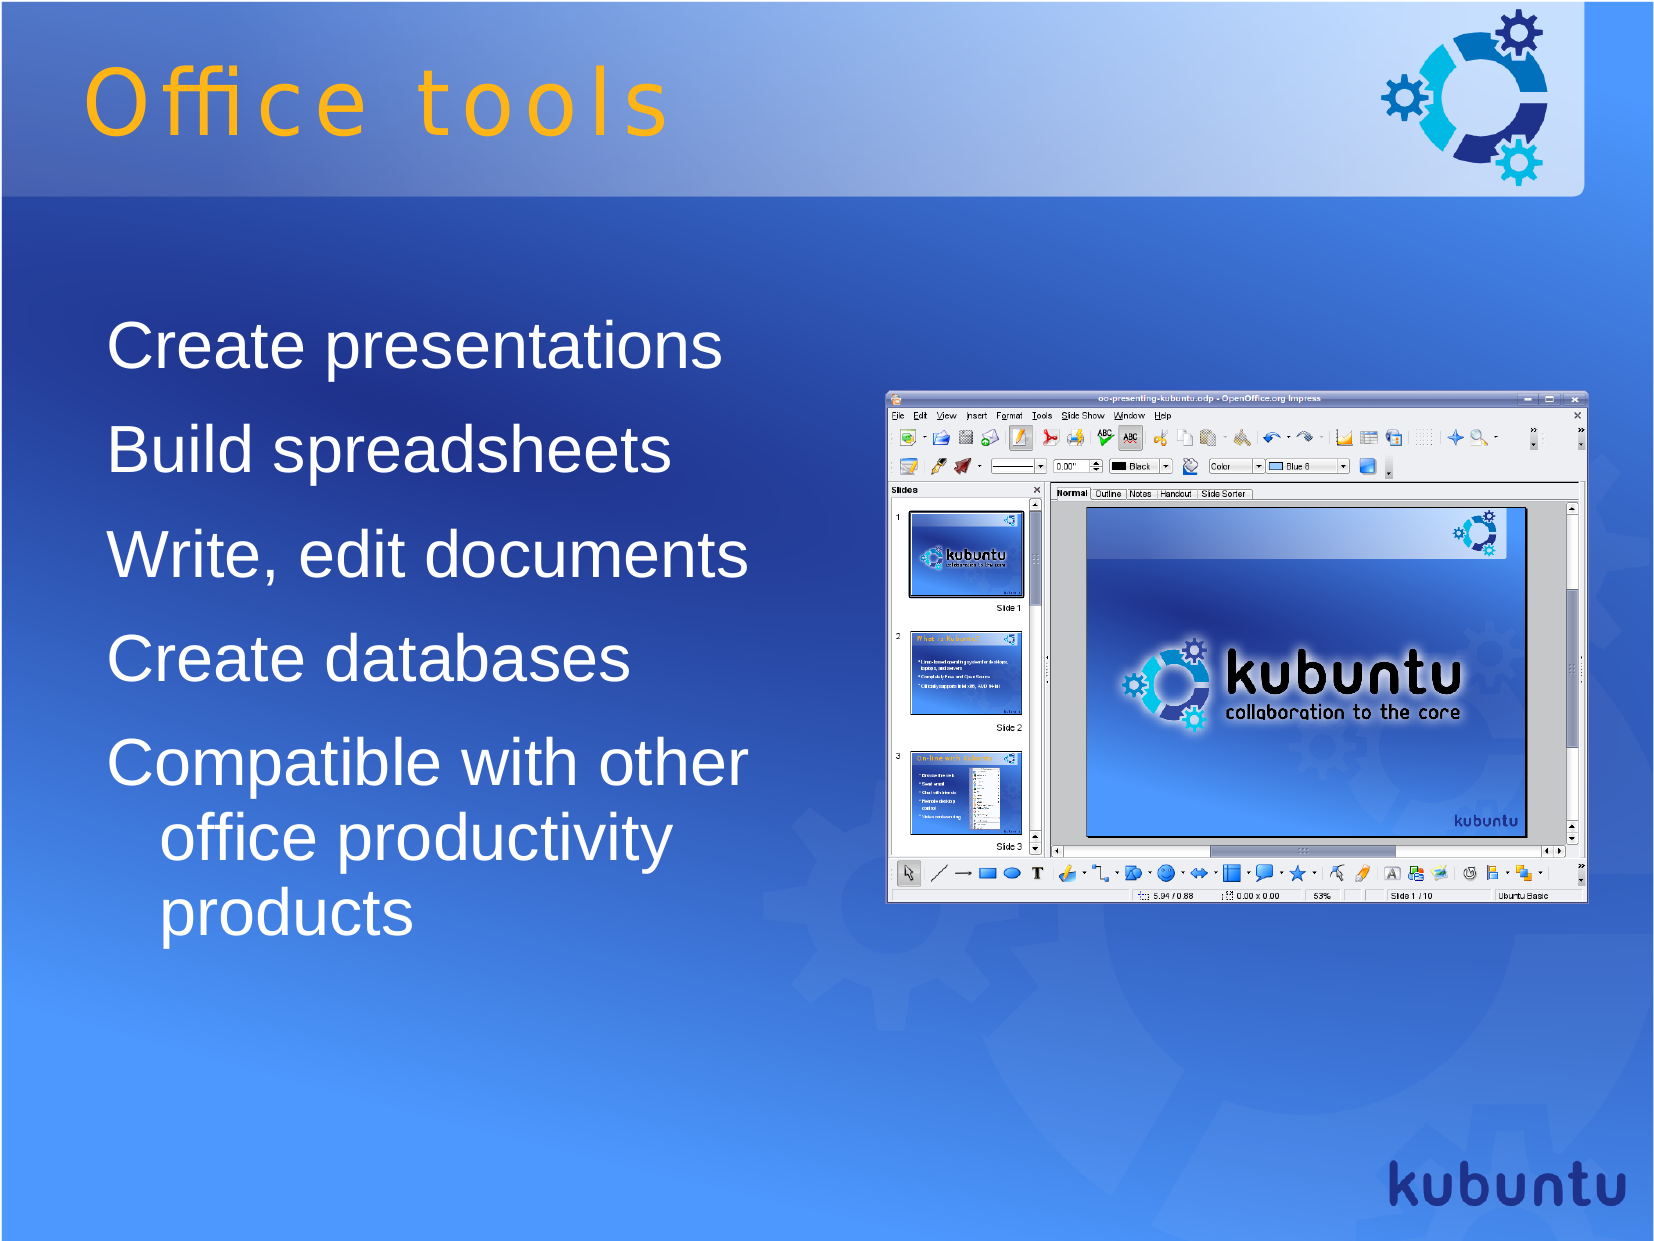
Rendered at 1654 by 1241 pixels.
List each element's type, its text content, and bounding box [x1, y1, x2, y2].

list Create presentations Build spreadsheets Write, edit documents Create databases Compatible with other office productivity products [88, 308, 827, 1122]
picture [0, 0, 1654, 1241]
title Office tools [82, 0, 1654, 208]
